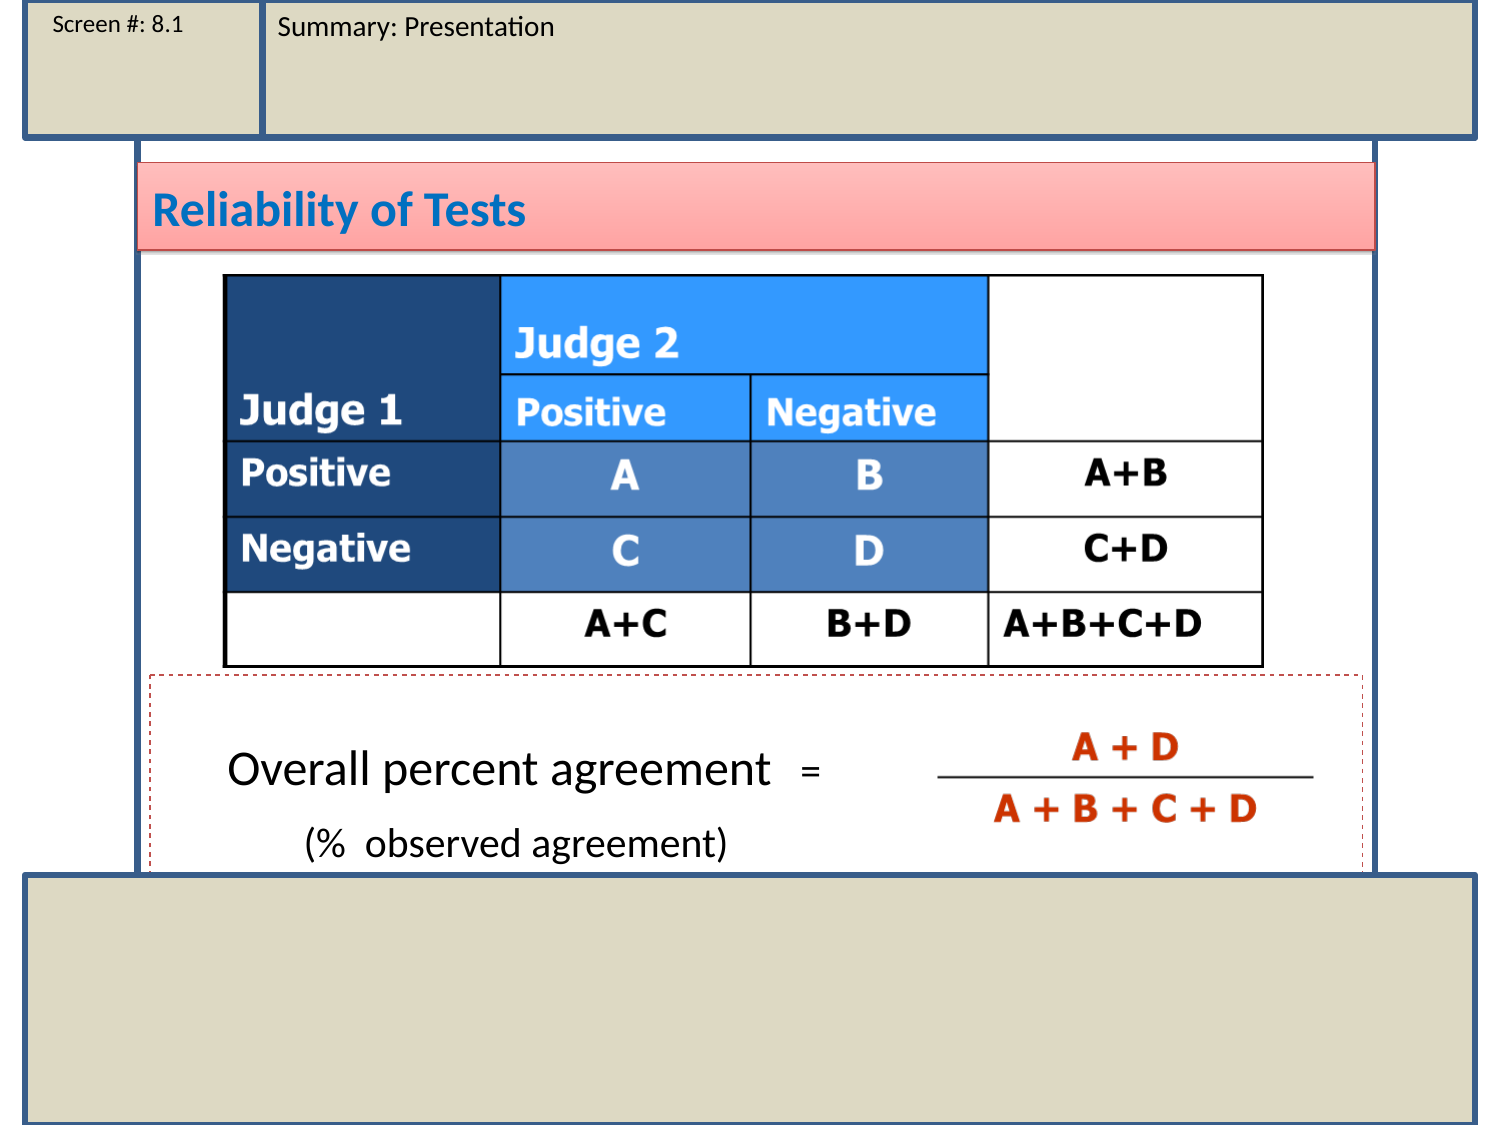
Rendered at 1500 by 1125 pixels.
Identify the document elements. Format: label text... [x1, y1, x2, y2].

text_box [25, 0, 1475, 163]
text_box Overall percent agreement = (% observed agreement) [212, 735, 963, 874]
text_box Screen #: 8.1 [37, 0, 250, 46]
picture [215, 275, 1264, 669]
text_box [25, 250, 1475, 1125]
text_box Reliability of Tests [137, 163, 1375, 250]
picture [937, 711, 1314, 854]
text_box Summary: Presentation [262, 0, 1500, 51]
